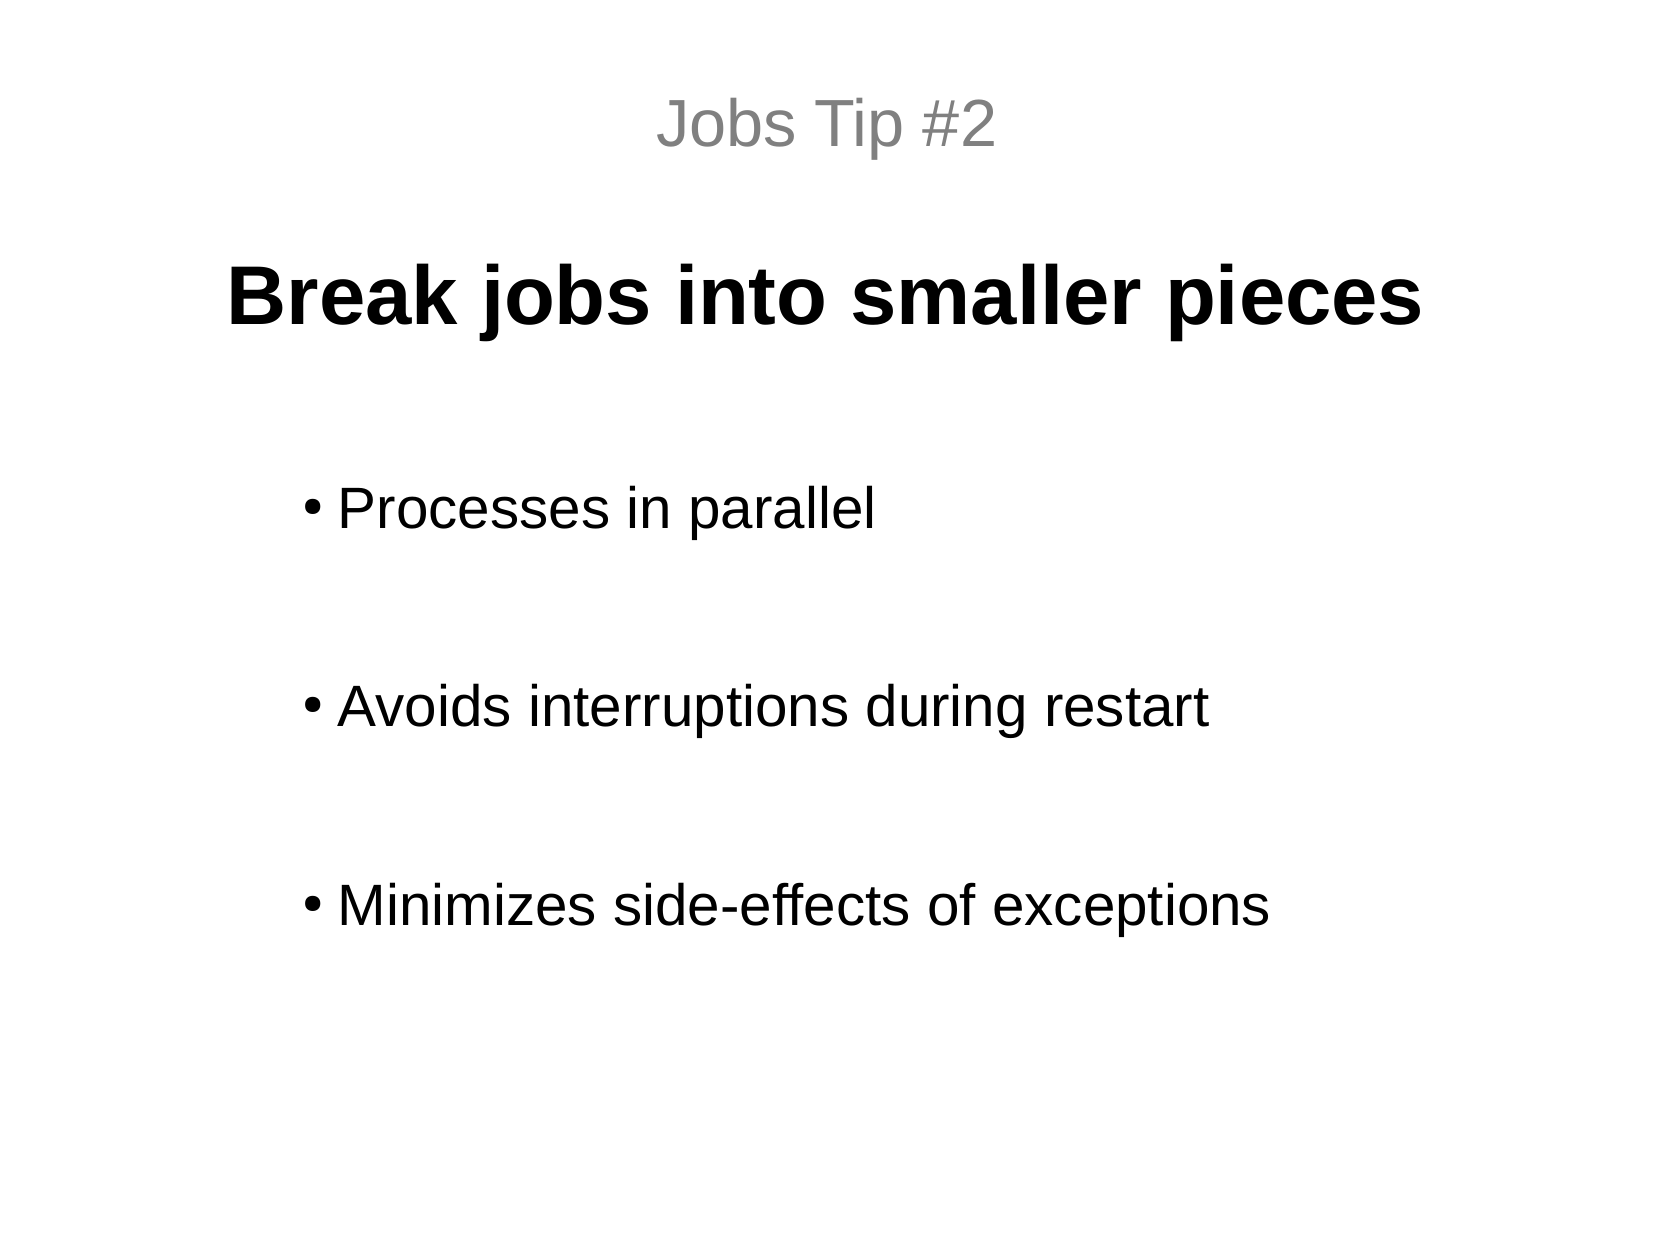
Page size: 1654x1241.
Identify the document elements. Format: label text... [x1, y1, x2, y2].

title Jobs Tip #2 [82, 20, 1571, 228]
text_box Break jobs into smaller pieces Processes in parallel Avoids interruptions during restart Minimizes side-effects of exceptions [35, 248, 1617, 1241]
